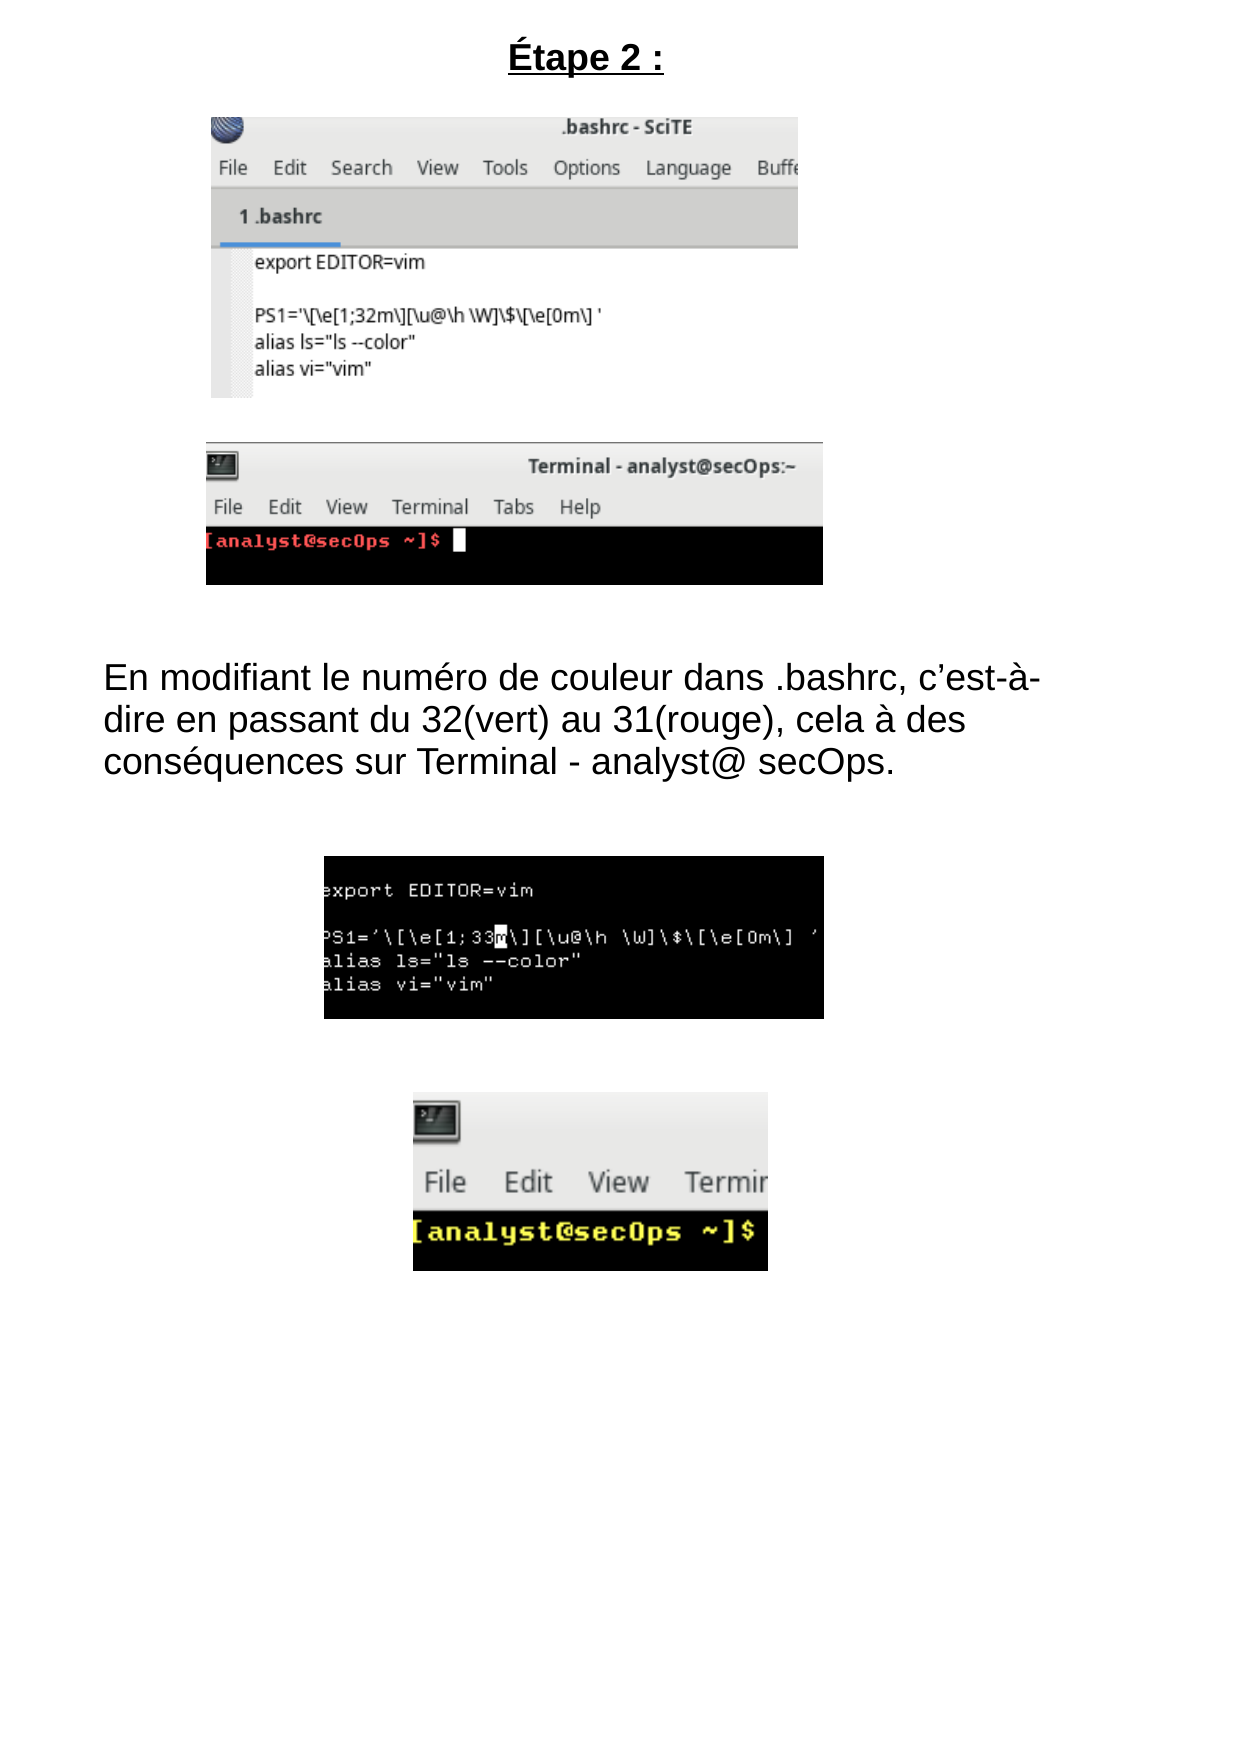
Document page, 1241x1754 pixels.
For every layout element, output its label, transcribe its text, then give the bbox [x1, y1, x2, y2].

text_box Étape 2 : [493, 29, 680, 93]
picture [413, 1092, 768, 1271]
text_box En modifiant le numéro de couleur dans .bashrc, c’est-à-dire en passant du 32(vert) au 31(rouge), cela à des conséquences sur Terminal - analyst@ secOps. [88, 649, 1093, 827]
picture [324, 856, 824, 1019]
picture [206, 442, 823, 586]
picture [211, 117, 798, 398]
